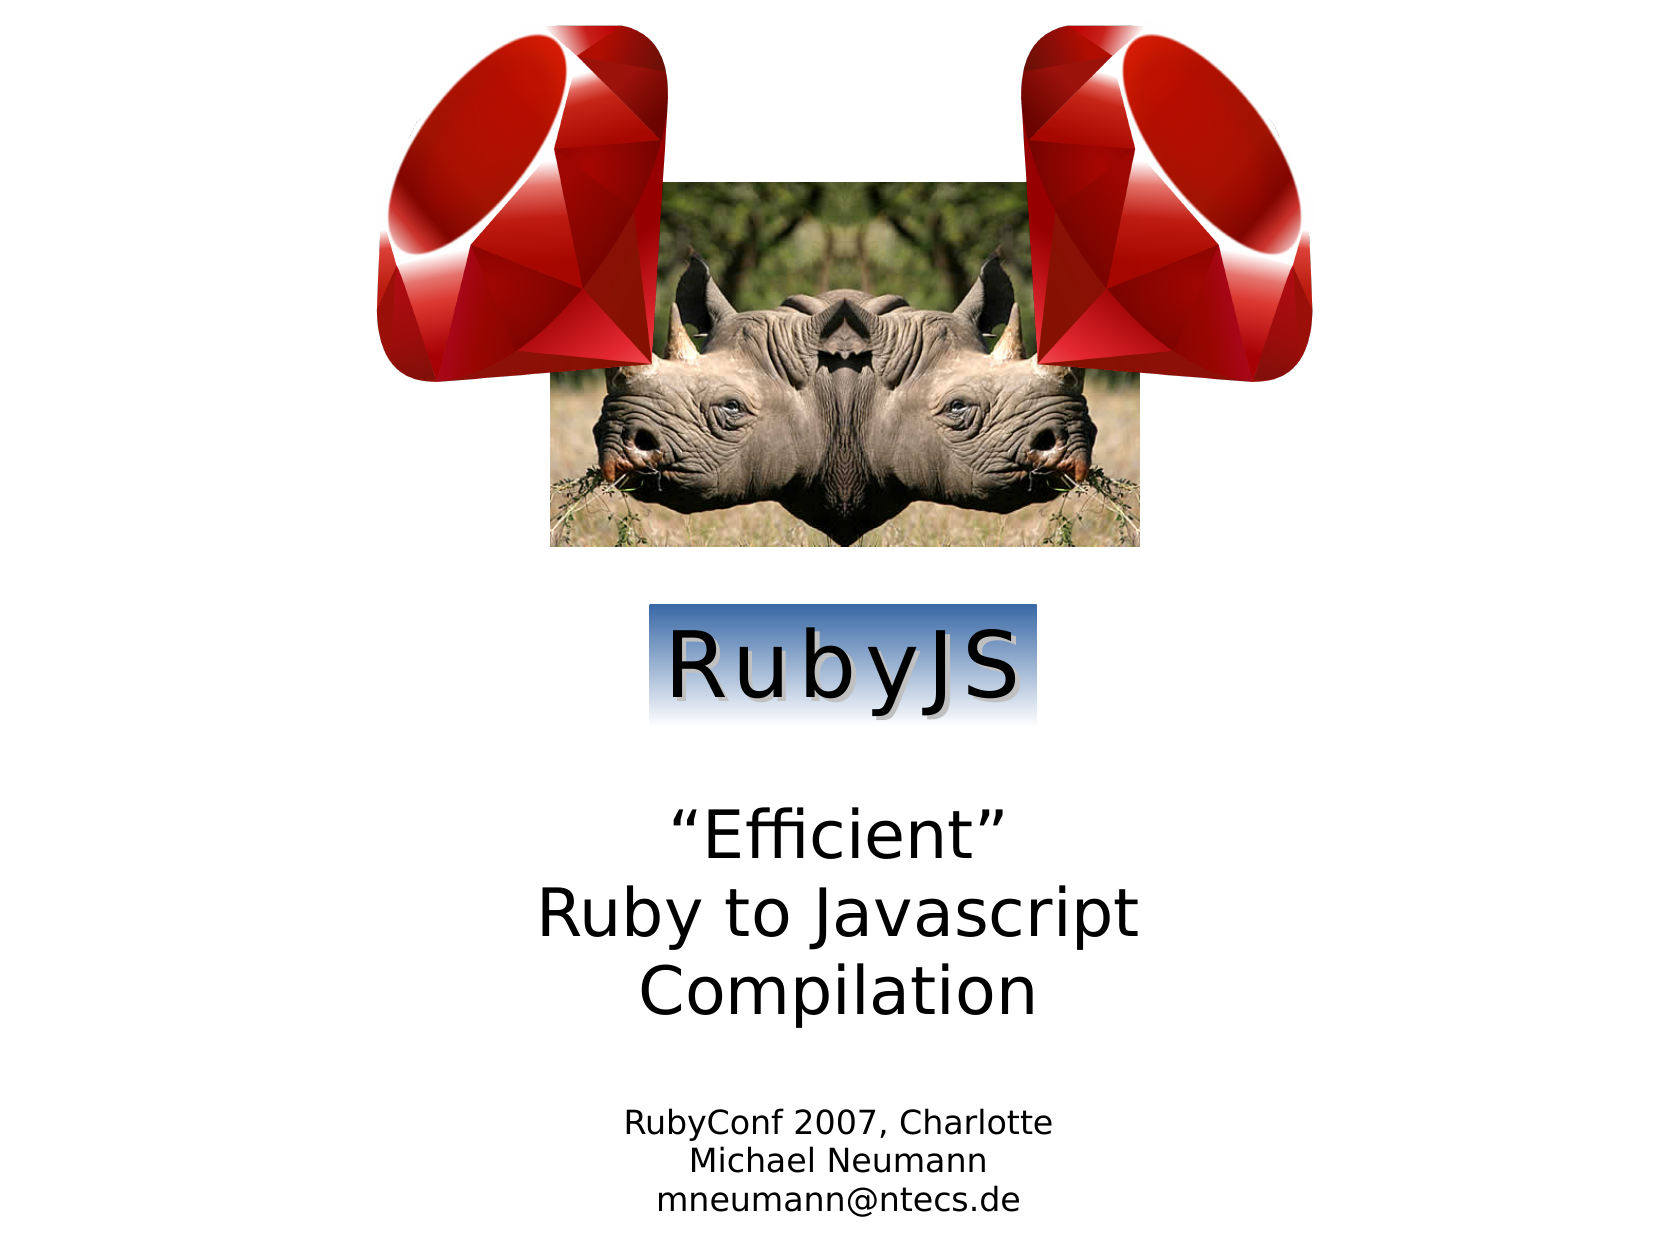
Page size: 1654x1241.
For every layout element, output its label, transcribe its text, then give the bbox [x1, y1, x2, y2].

text_box RubyConf 2007, Charlotte Michael Neumann mneumann@ntecs.de [76, 1092, 1566, 1231]
text_box RubyJS [649, 604, 1037, 727]
picture [372, 17, 1317, 547]
subtitle “Efficient” Ruby to Javascript Compilation [76, 786, 1565, 1040]
